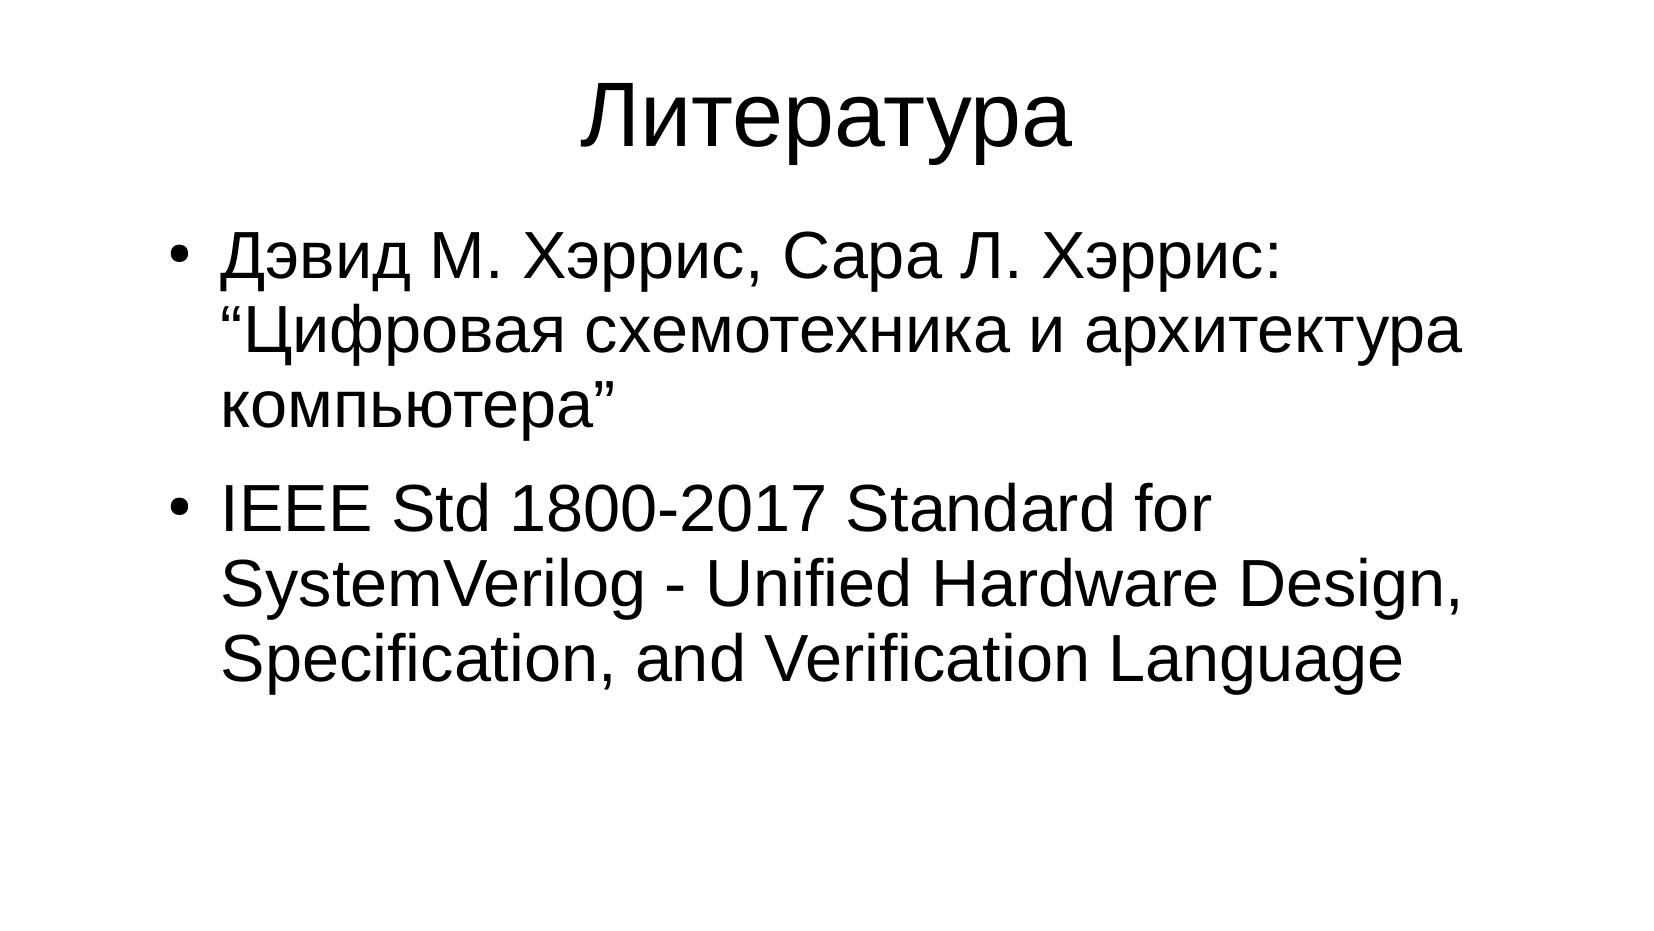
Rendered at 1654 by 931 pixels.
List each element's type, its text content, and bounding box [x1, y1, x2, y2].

list Дэвид М. Хэррис, Сара Л. Хэррис: “Цифровая схемотехника и архитектура компьютера” IEEE Std 1800-2017 Standard for SystemVerilog - Unified Hardware Design, Specification, and Verification Language [150, 217, 1571, 758]
title Литература [82, 37, 1571, 193]
